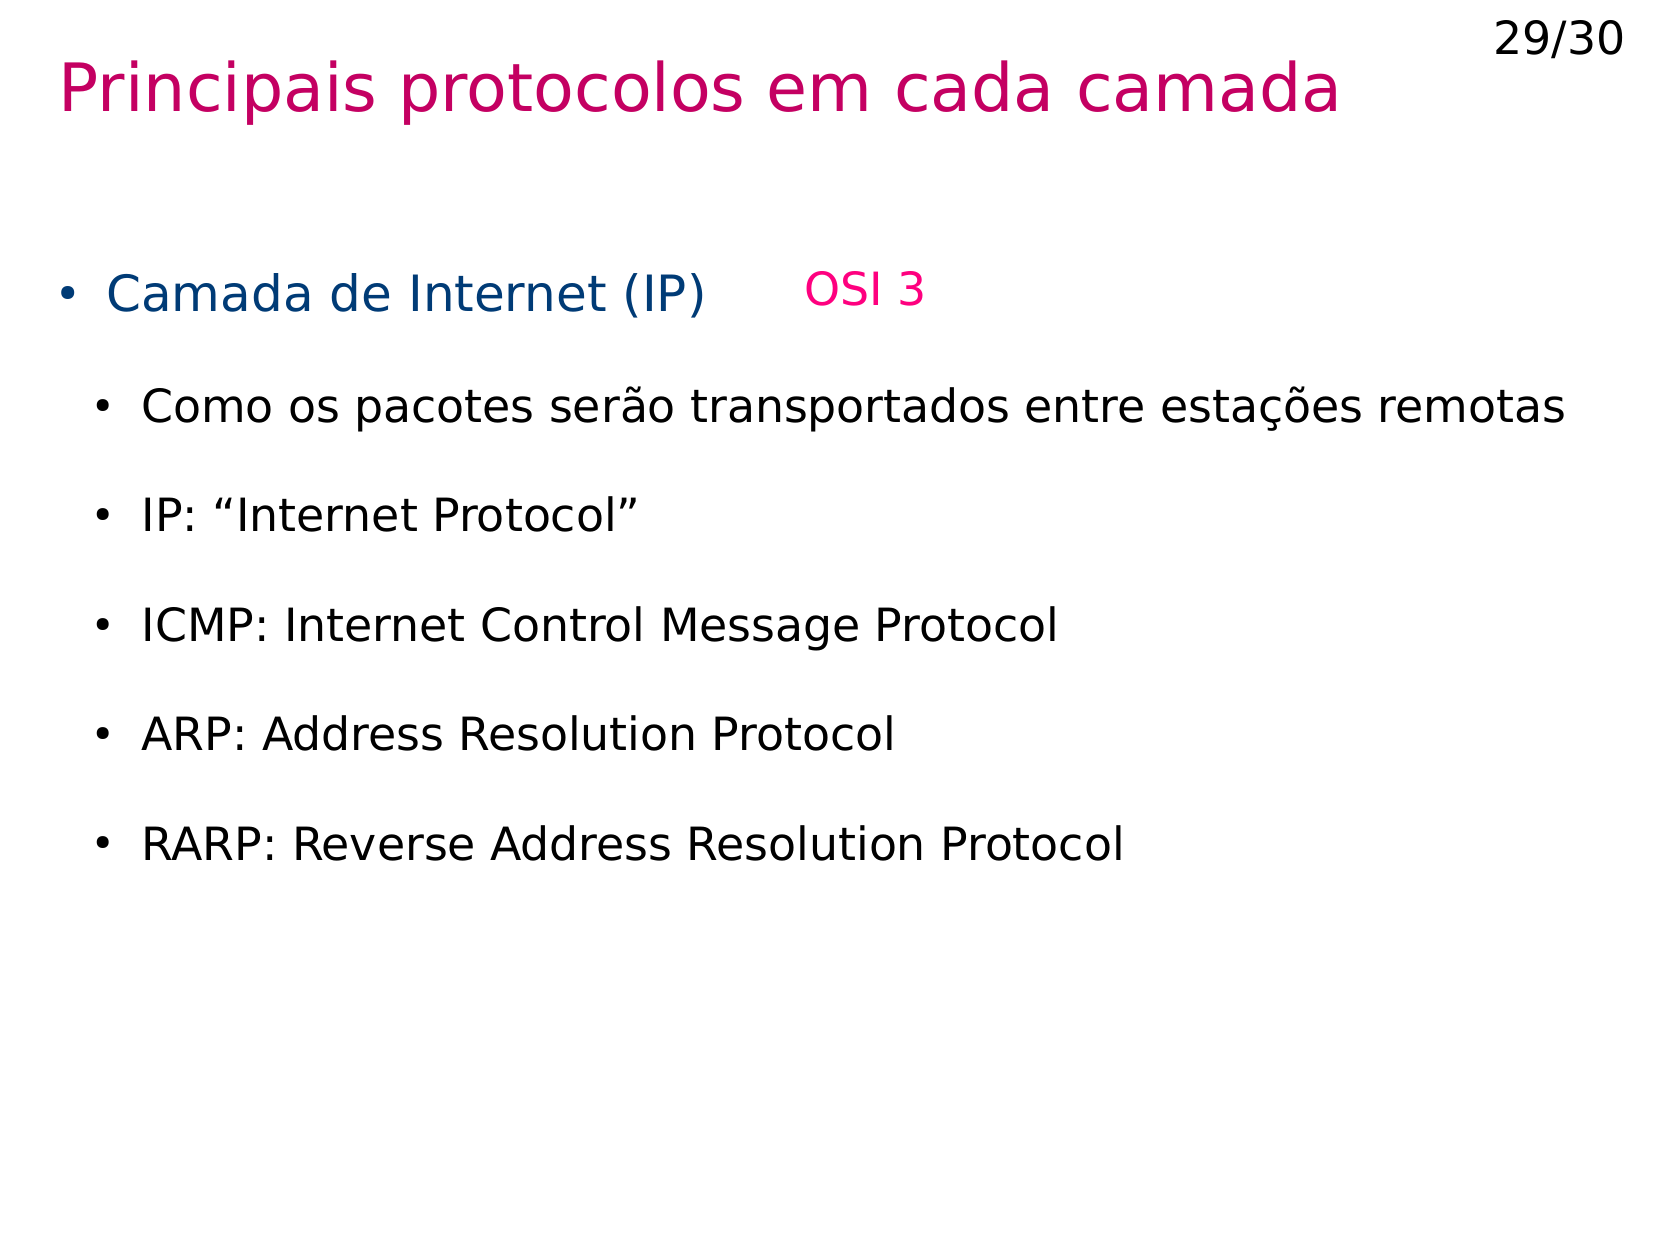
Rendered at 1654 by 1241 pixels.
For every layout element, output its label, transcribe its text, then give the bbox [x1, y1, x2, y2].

title Principais protocolos em cada camada [59, 29, 1625, 148]
text_box OSI 3 [789, 255, 942, 324]
list Camada de Internet (IP) Como os pacotes serão transportados entre estações remotas IP: “Internet Protocol” ICMP: Internet Control Message Protocol ARP: Address Resolution Protocol RARP: Reverse Address Resolution Protocol [59, 236, 1625, 1211]
